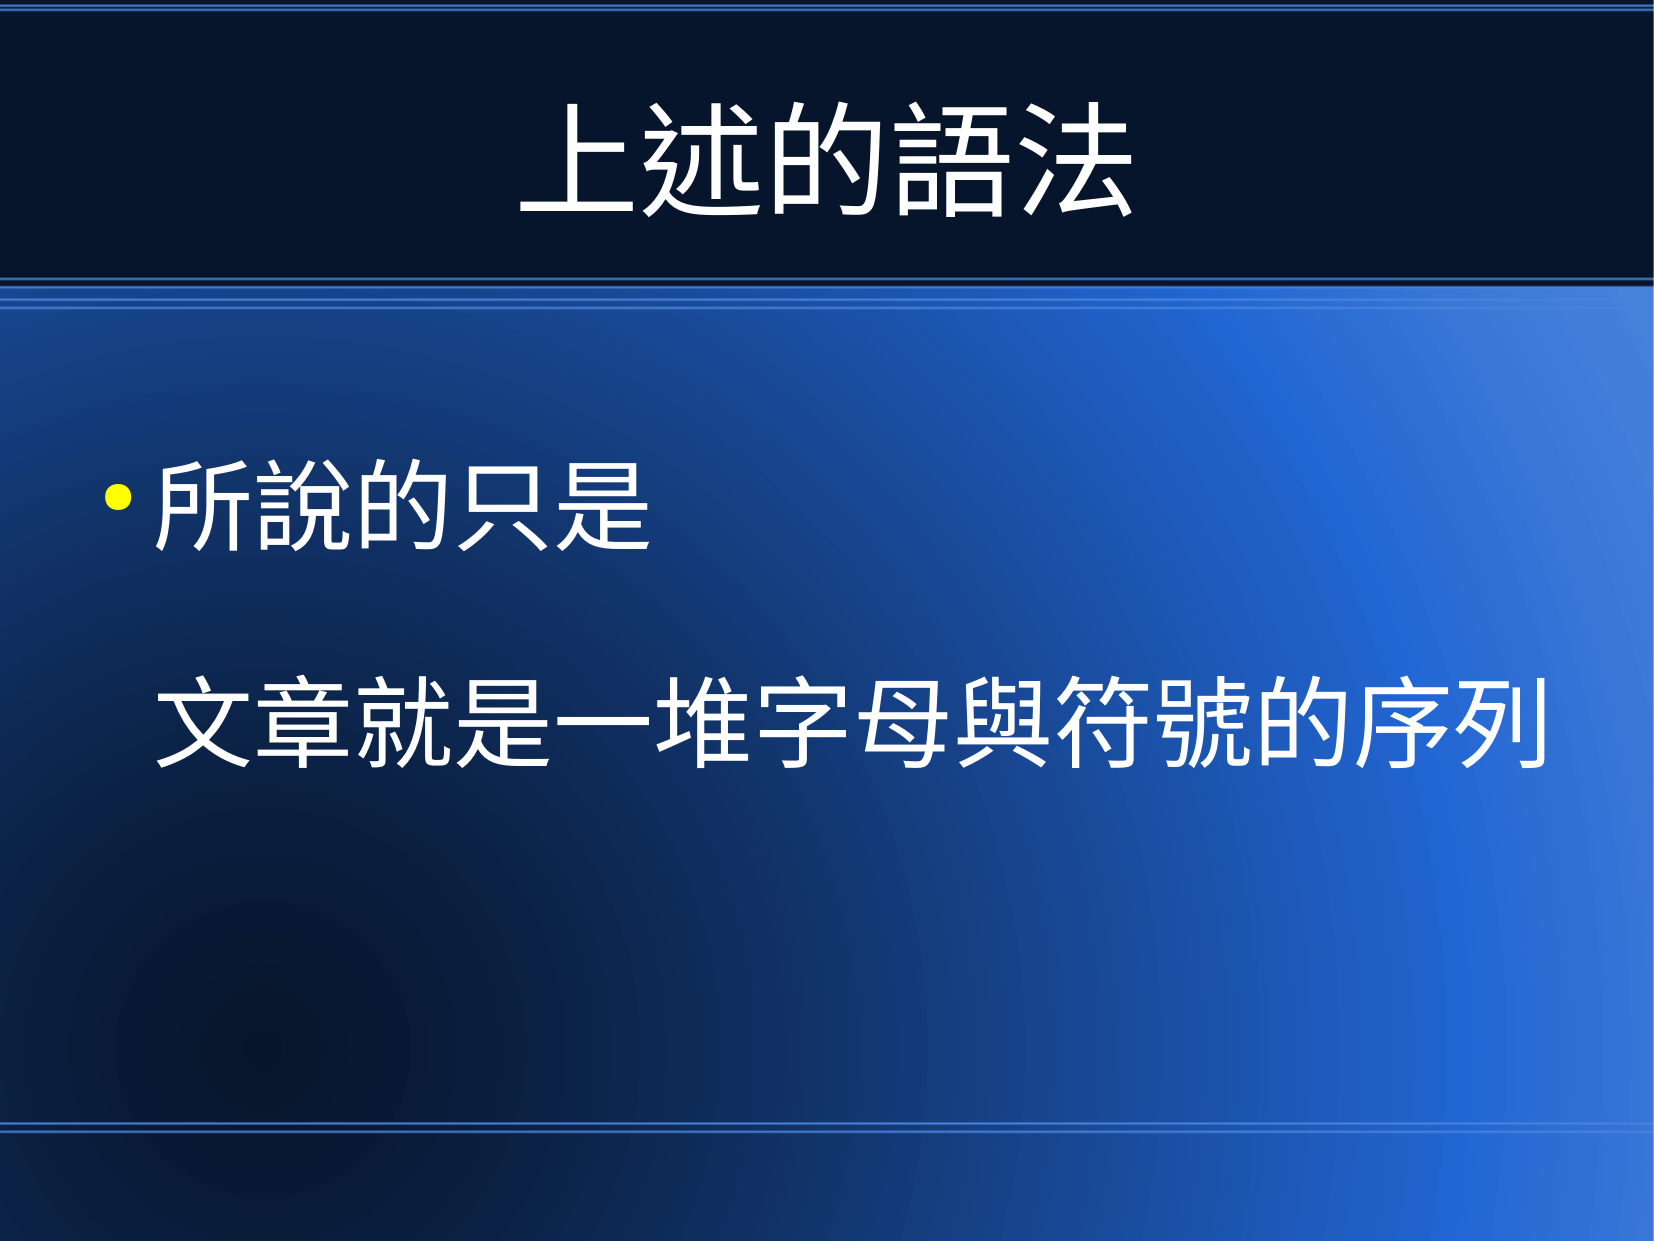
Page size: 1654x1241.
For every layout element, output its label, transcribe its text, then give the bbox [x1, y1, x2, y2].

picture [0, 0, 1654, 1241]
title 上述的語法 [82, 49, 1571, 257]
list 所說的只是 文章就是一堆字母與符號的序列 [82, 355, 1571, 1241]
